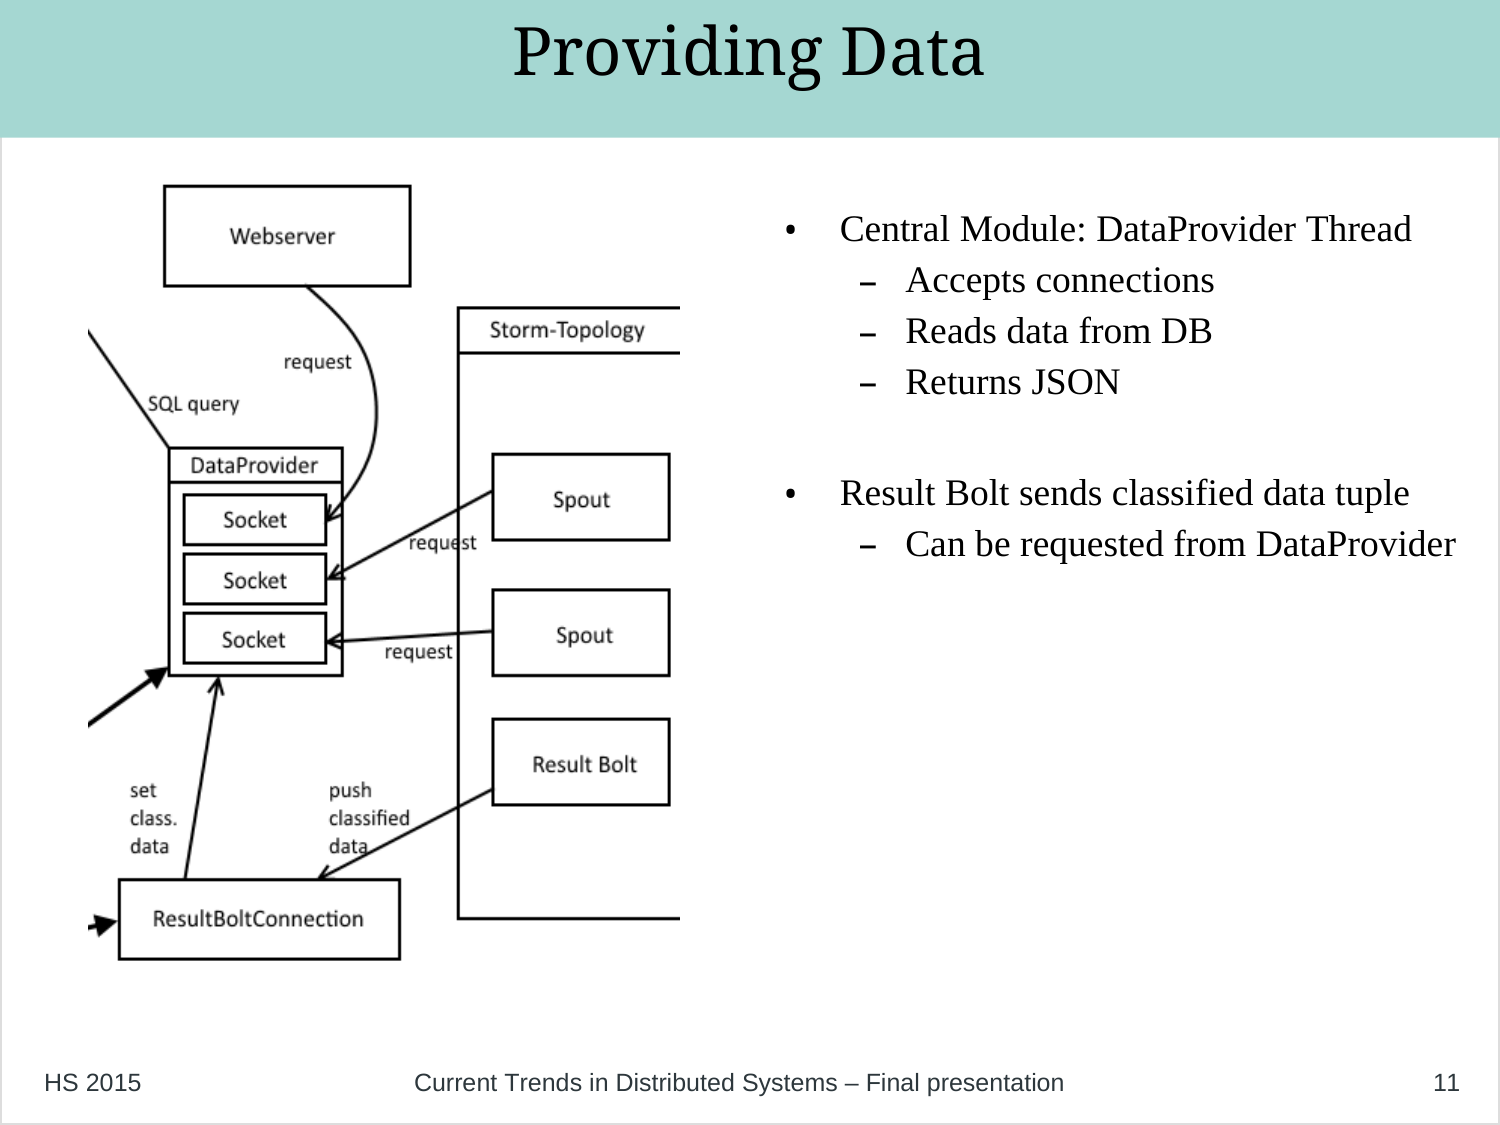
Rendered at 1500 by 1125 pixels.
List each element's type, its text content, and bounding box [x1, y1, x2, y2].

picture [88, 171, 680, 975]
text_box Current Trends in Distributed Systems – Final presentation [300, 1058, 1201, 1107]
list Central Module: DataProvider Thread Accepts connections Reads data from DB Returns JSON Result Bolt sends classified data tuple Can be requested from DataProvider [768, 158, 1477, 827]
text_box HS 2015 [29, 1058, 195, 1097]
text_box <Nummer> [1375, 1058, 1477, 1097]
title Providing Data [0, 0, 1500, 138]
